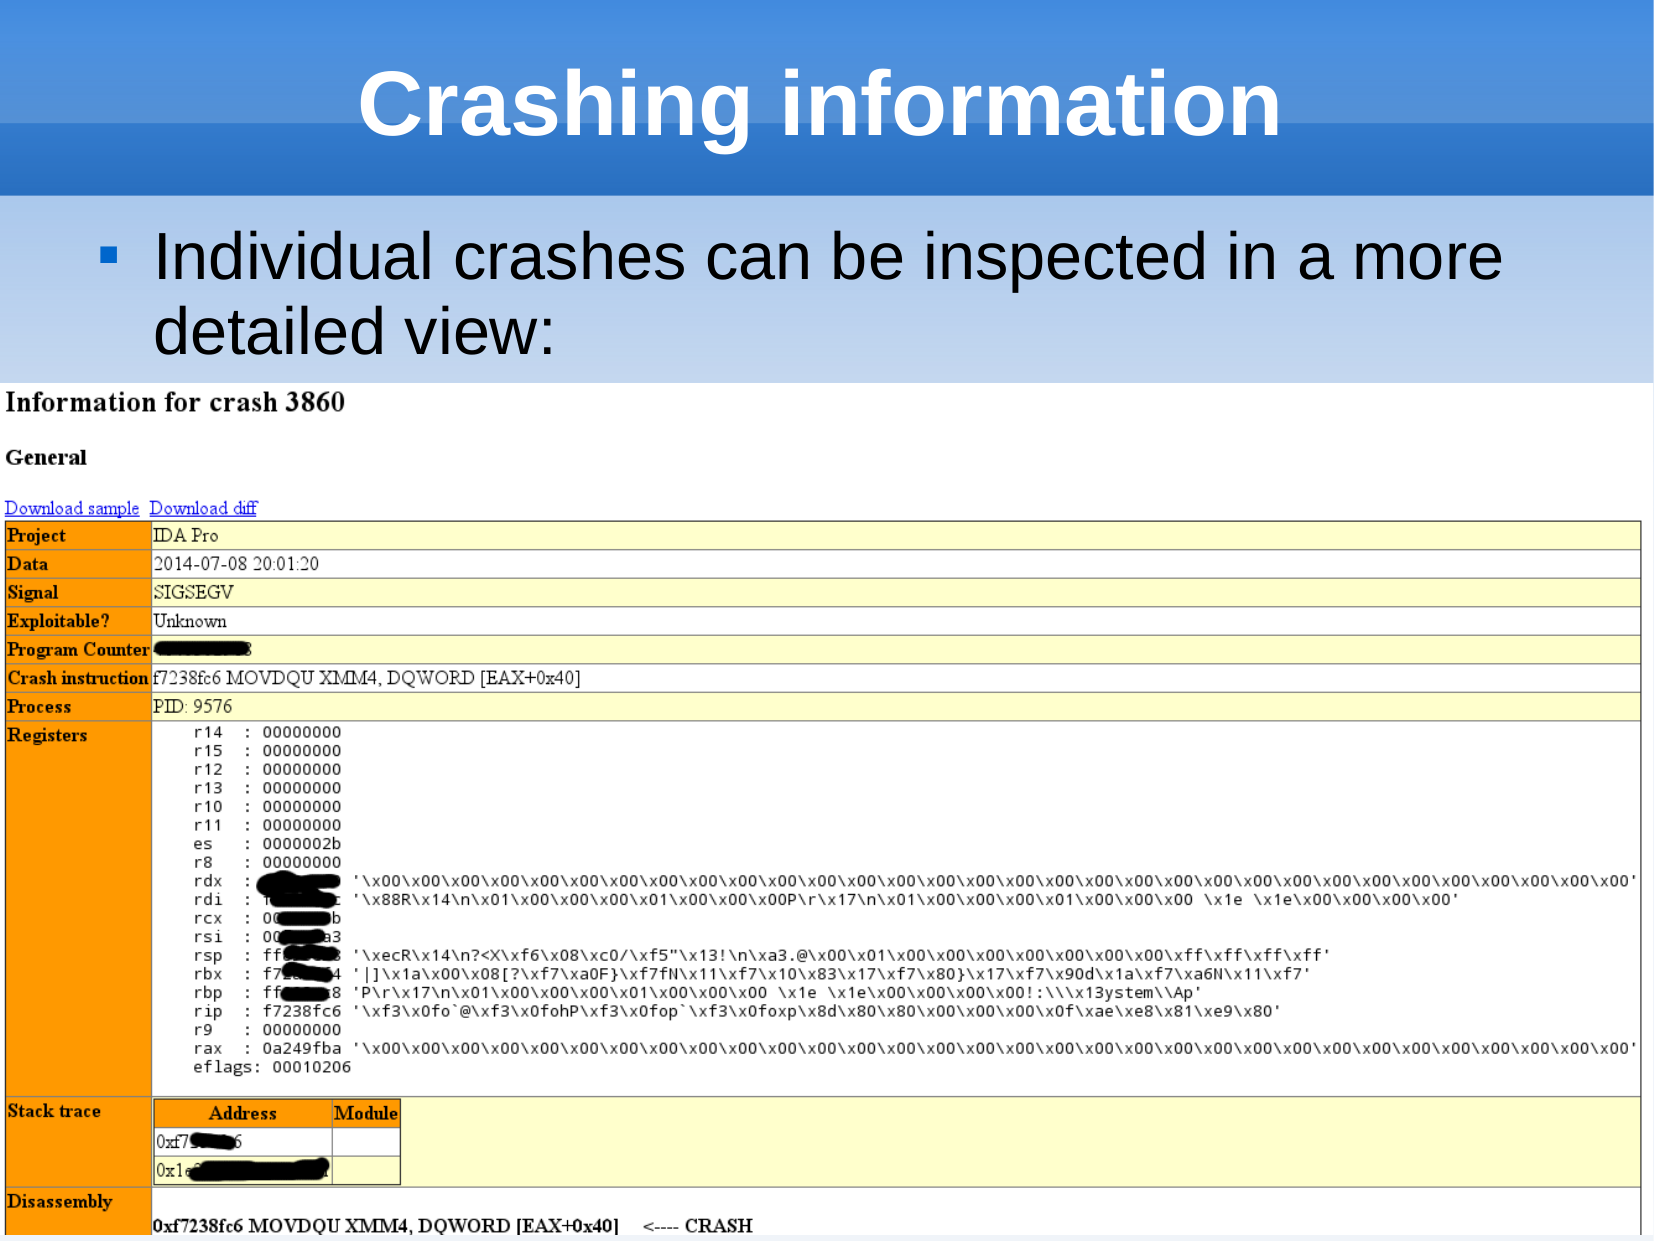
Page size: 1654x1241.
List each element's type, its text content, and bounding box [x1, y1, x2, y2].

picture [0, 0, 1654, 1241]
title Crashing information [76, 0, 1565, 208]
list Individual crashes can be inspected in a more detailed view: [82, 219, 1571, 383]
